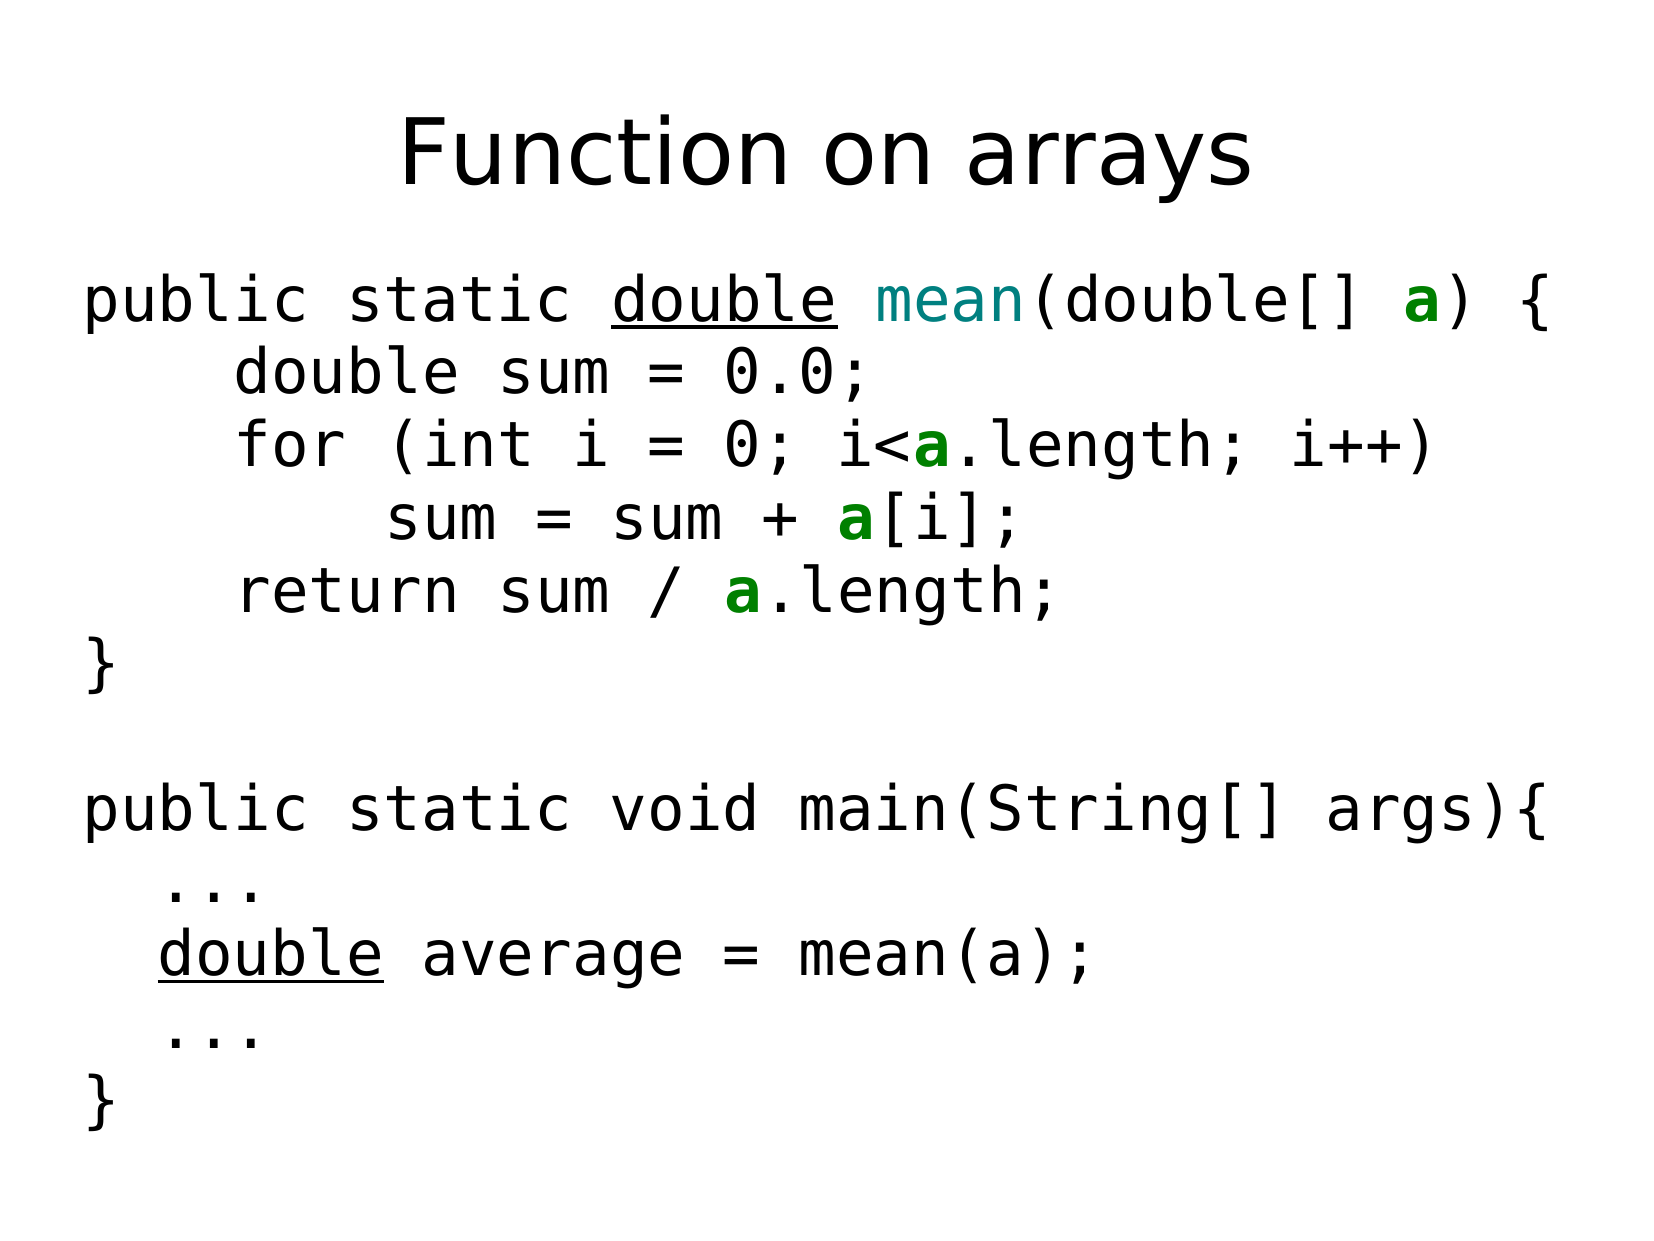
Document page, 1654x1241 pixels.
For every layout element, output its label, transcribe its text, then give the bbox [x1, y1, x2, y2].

title Function on arrays [82, 49, 1571, 257]
subtitle public static double mean(double[] a) { double sum = 0.0; for (int i = 0; i<a.length; i++) sum = sum + a[i]; return sum / a.length; } public static void main(String[] args){ ... double average = mean(a); ... } [82, 262, 1571, 1137]
